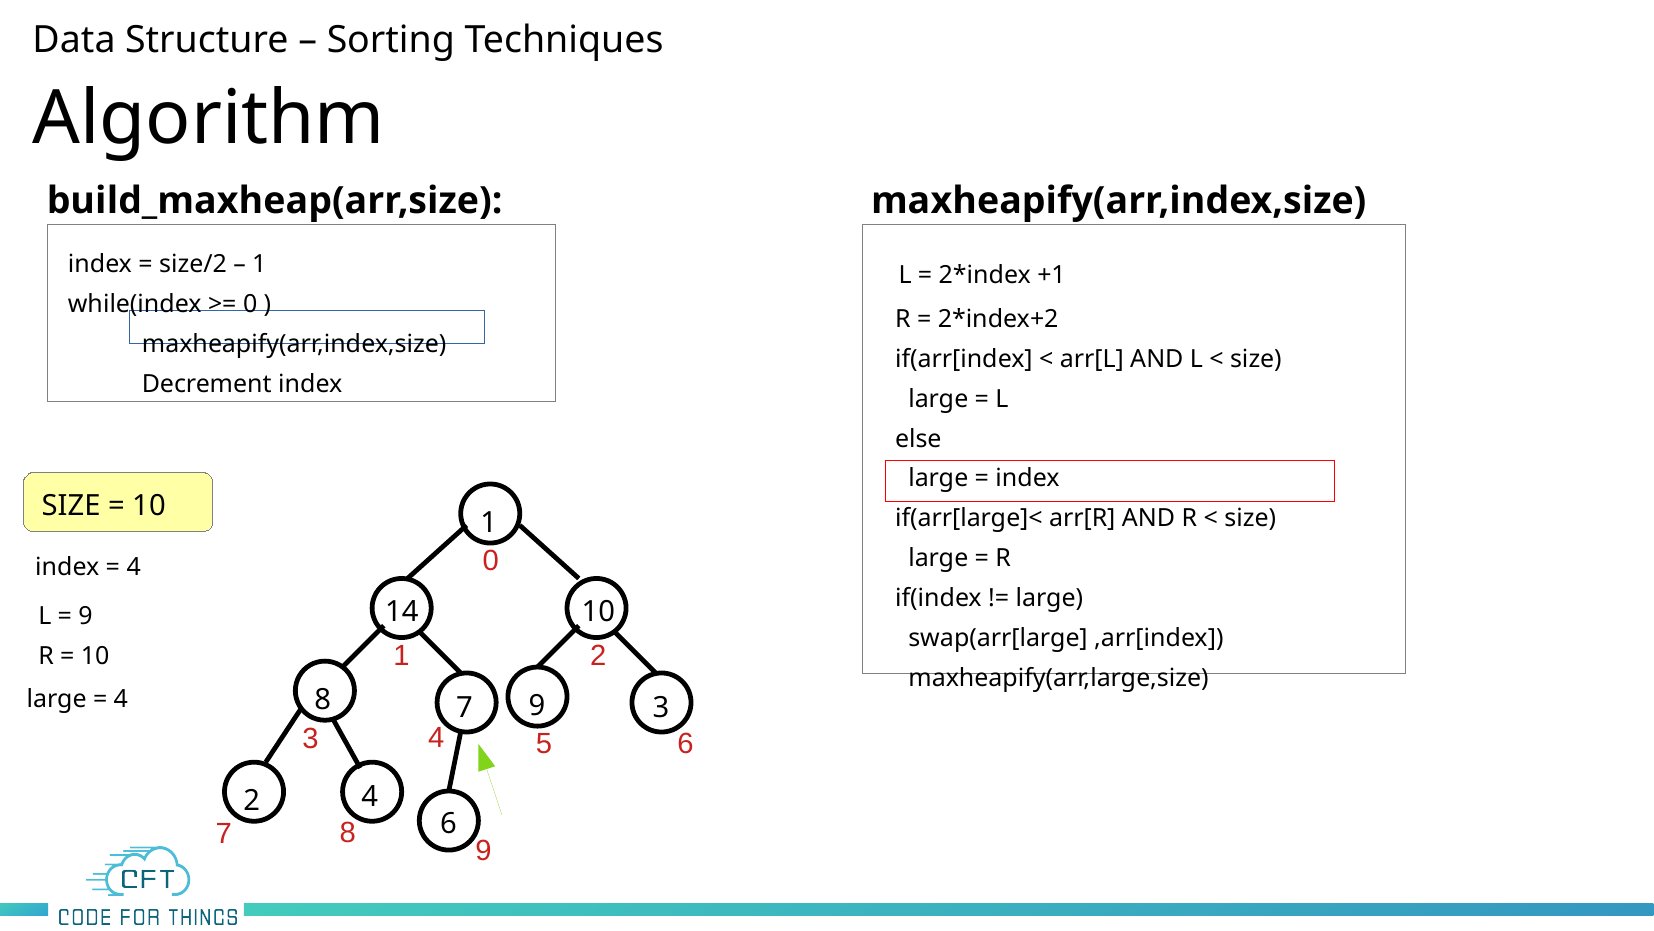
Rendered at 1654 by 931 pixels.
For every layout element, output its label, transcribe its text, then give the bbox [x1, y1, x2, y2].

text_box L = 9 [0, 590, 189, 630]
text_box R = 10 [0, 630, 189, 680]
text_box 8 [299, 671, 348, 721]
text_box 9 [513, 677, 562, 727]
text_box [302, 661, 347, 671]
text_box [562, 680, 568, 714]
text_box [432, 845, 466, 851]
text_box [362, 762, 390, 768]
text_box [387, 578, 416, 582]
text_box large = 4 [0, 673, 178, 723]
text_box 7 [200, 809, 247, 857]
text_box [507, 680, 513, 714]
text_box 7 [441, 678, 490, 728]
text_box [232, 762, 276, 772]
text_box [631, 686, 637, 719]
text_box L = 2*index +1 R = 2*index+2 if(arr[index] < arr[L] AND L < size) large = L else large = index if(arr[large]< arr[R] AND R < size) large = R if(index != large) swap(arr[large] ,arr[index]) maxheapify(arr,large,size) [874, 236, 1371, 647]
text_box [348, 672, 355, 710]
text_box 3 [287, 714, 334, 763]
text_box 1 [378, 631, 425, 680]
text_box [468, 483, 512, 493]
text_box [224, 777, 228, 806]
picture [59, 846, 237, 925]
text_box [686, 686, 692, 719]
text_box 4 [413, 713, 460, 762]
text_box index = size/2 – 1 while(index >= 0 ) maxheapify(arr,index,size) Decrement index [53, 238, 508, 402]
text_box [437, 687, 441, 713]
text_box 6 [425, 795, 474, 845]
text_box 9 [460, 826, 507, 875]
text_box 2 [228, 772, 277, 822]
text_box SIZE = 10 [26, 476, 207, 526]
text_box [277, 773, 284, 811]
text_box 1 [458, 493, 525, 544]
text_box [450, 672, 484, 678]
text_box [582, 578, 611, 582]
text_box [23, 472, 213, 532]
text_box maxheapify(arr,index,size) [856, 166, 1571, 225]
text_box [419, 803, 425, 838]
text_box [862, 224, 1406, 674]
text_box [645, 672, 678, 678]
text_box build_maxheap(arr,size): [32, 165, 650, 225]
text_box 4 [346, 768, 395, 818]
text_box 8 [324, 808, 371, 857]
text_box 10 [566, 582, 634, 632]
text_box 2 [575, 631, 622, 680]
text_box 3 [637, 678, 686, 728]
text_box [395, 773, 402, 811]
text_box 5 [521, 719, 567, 768]
text_box [295, 676, 299, 705]
text_box [371, 818, 386, 822]
text_box [474, 805, 479, 837]
text_box 3 [287, 714, 293, 724]
text_box [460, 728, 482, 733]
text_box [342, 778, 346, 806]
text_box [646, 728, 662, 733]
text_box [490, 684, 497, 721]
text_box [47, 224, 556, 402]
title Data Structure – Sorting Techniques Algorithm [32, 12, 1184, 166]
text_box 6 [662, 719, 709, 768]
text_box index = 4 [0, 541, 186, 590]
text_box [515, 667, 560, 677]
text_box 0 [467, 536, 514, 585]
text_box [433, 791, 464, 795]
text_box 14 [370, 582, 438, 632]
